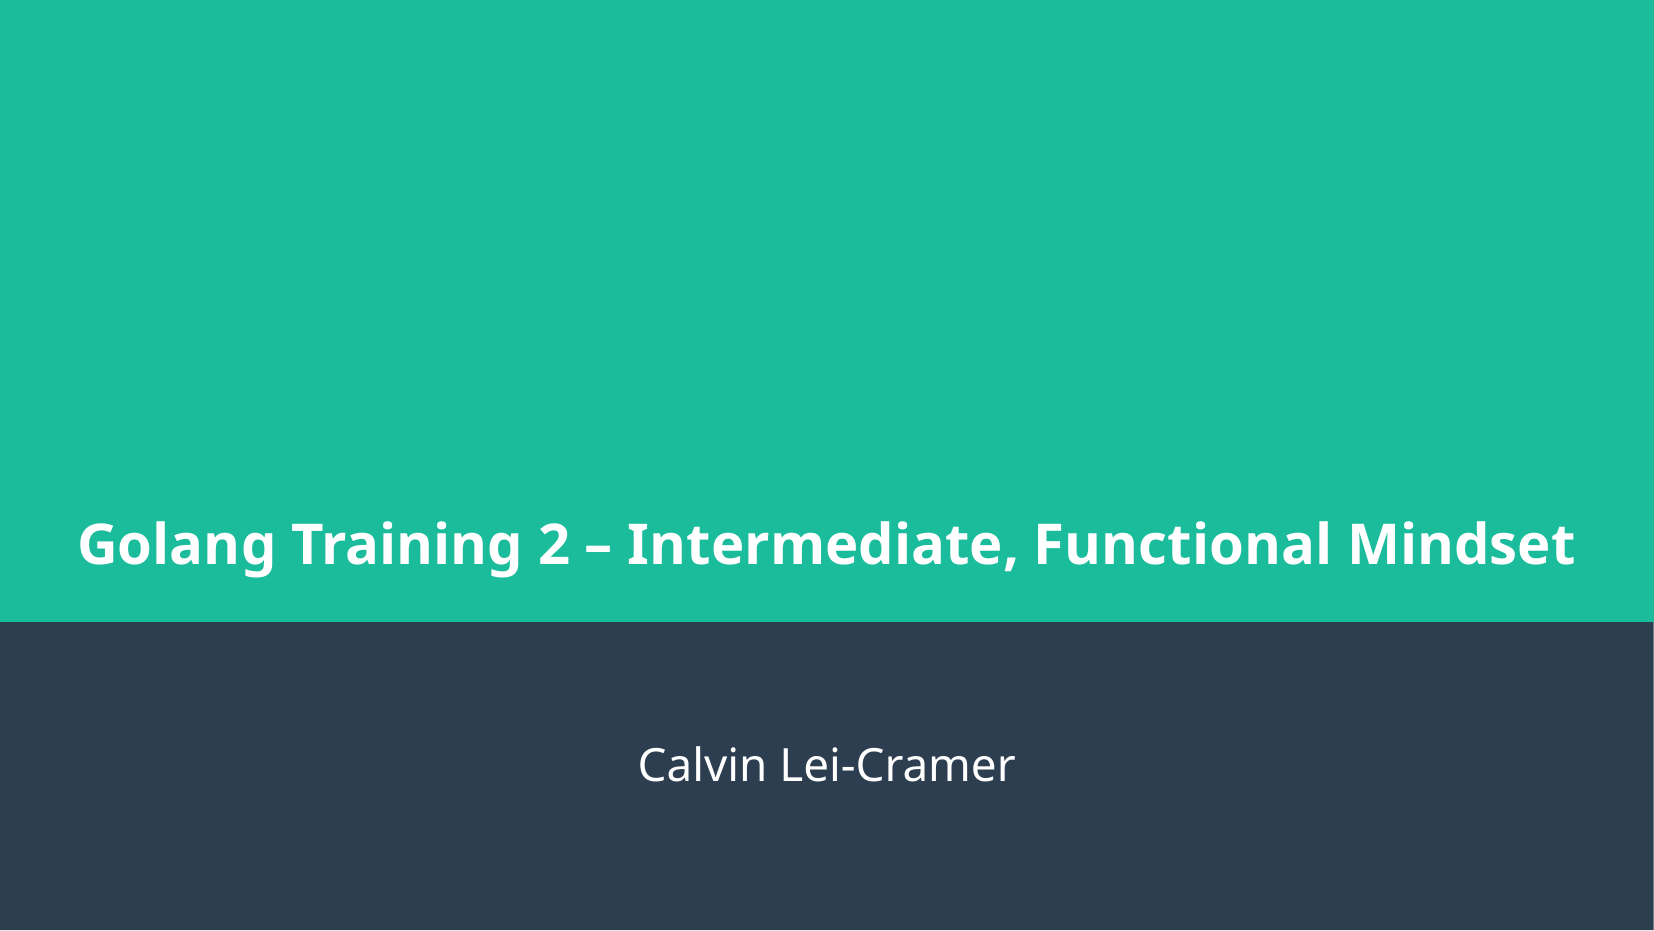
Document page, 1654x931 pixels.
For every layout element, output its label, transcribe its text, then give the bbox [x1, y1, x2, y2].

subtitle Calvin Lei-Cramer [59, 642, 1595, 886]
title Golang Training 2 – Intermediate, Functional Mindset [59, 465, 1595, 583]
